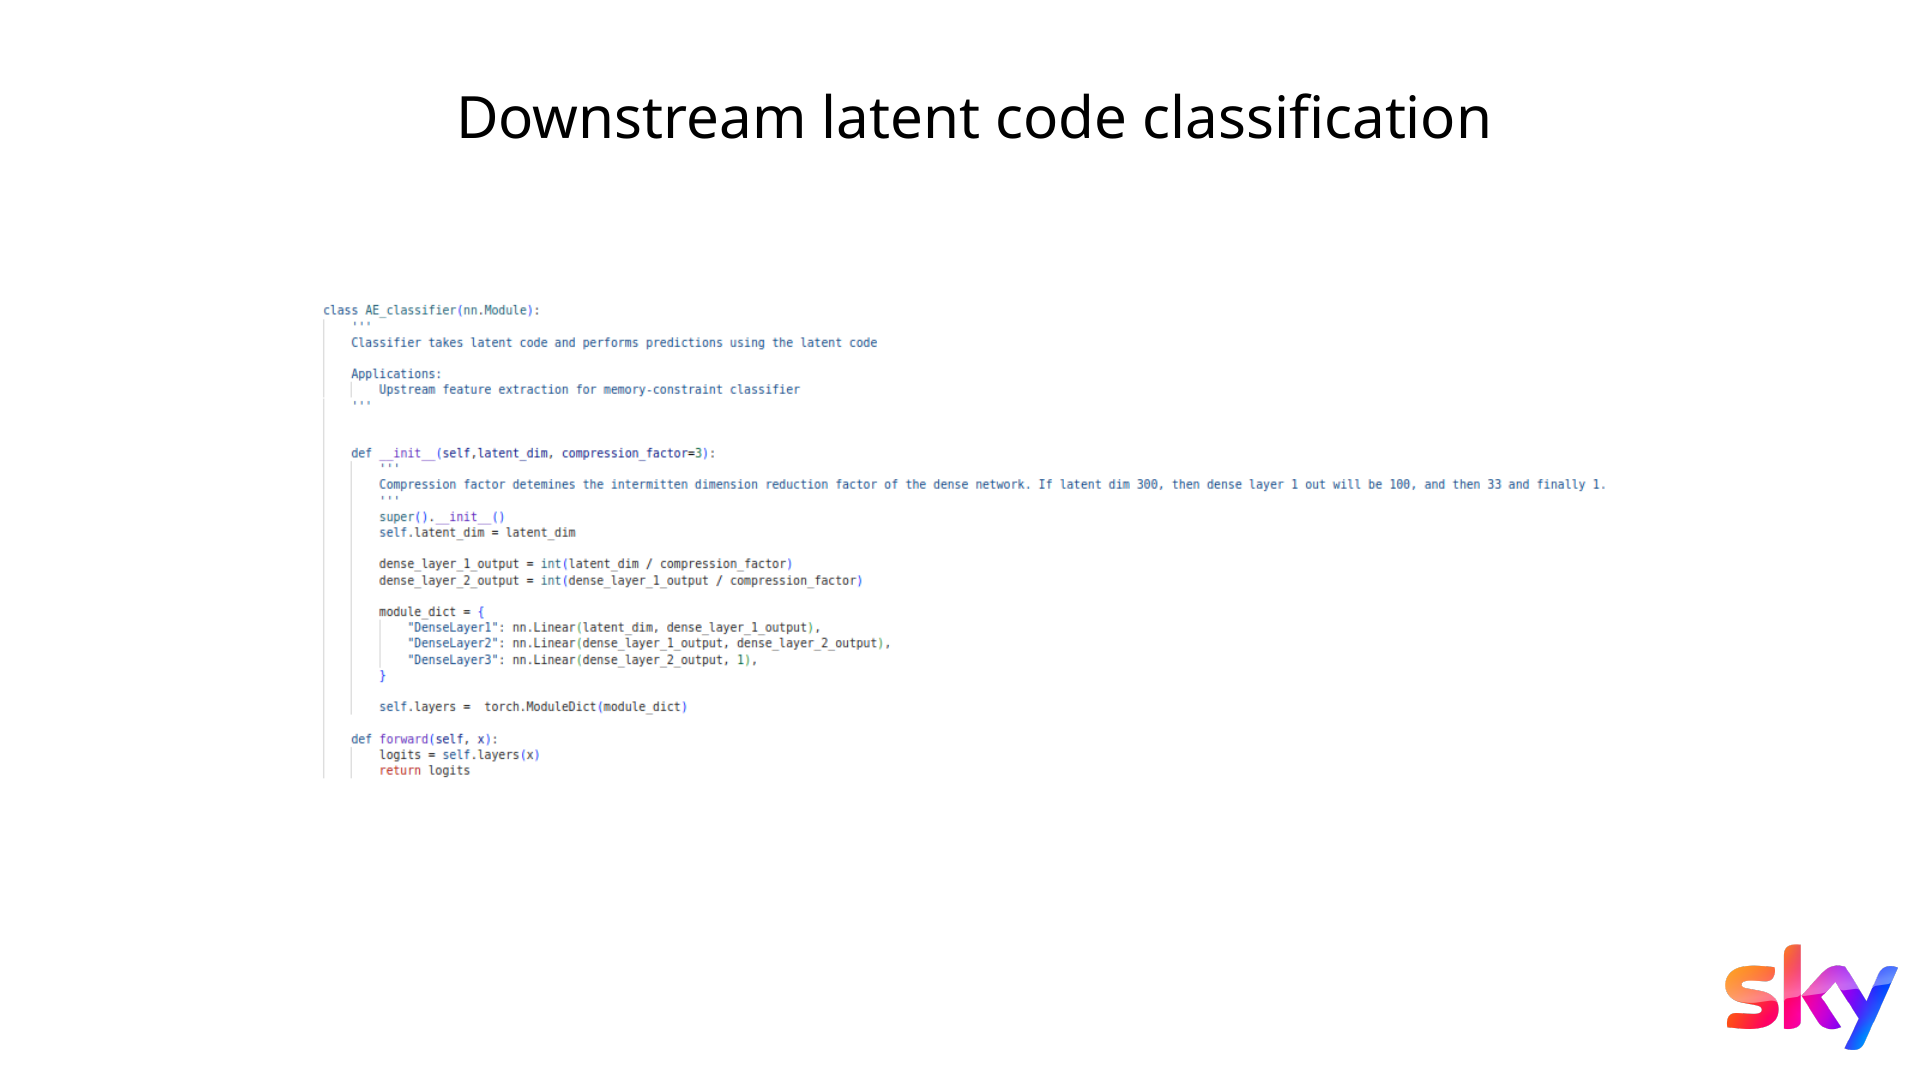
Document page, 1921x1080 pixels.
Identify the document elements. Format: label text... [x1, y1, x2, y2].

picture [310, 299, 1613, 788]
title Downstream latent code classification [112, 38, 1837, 151]
picture [1725, 944, 1898, 1051]
